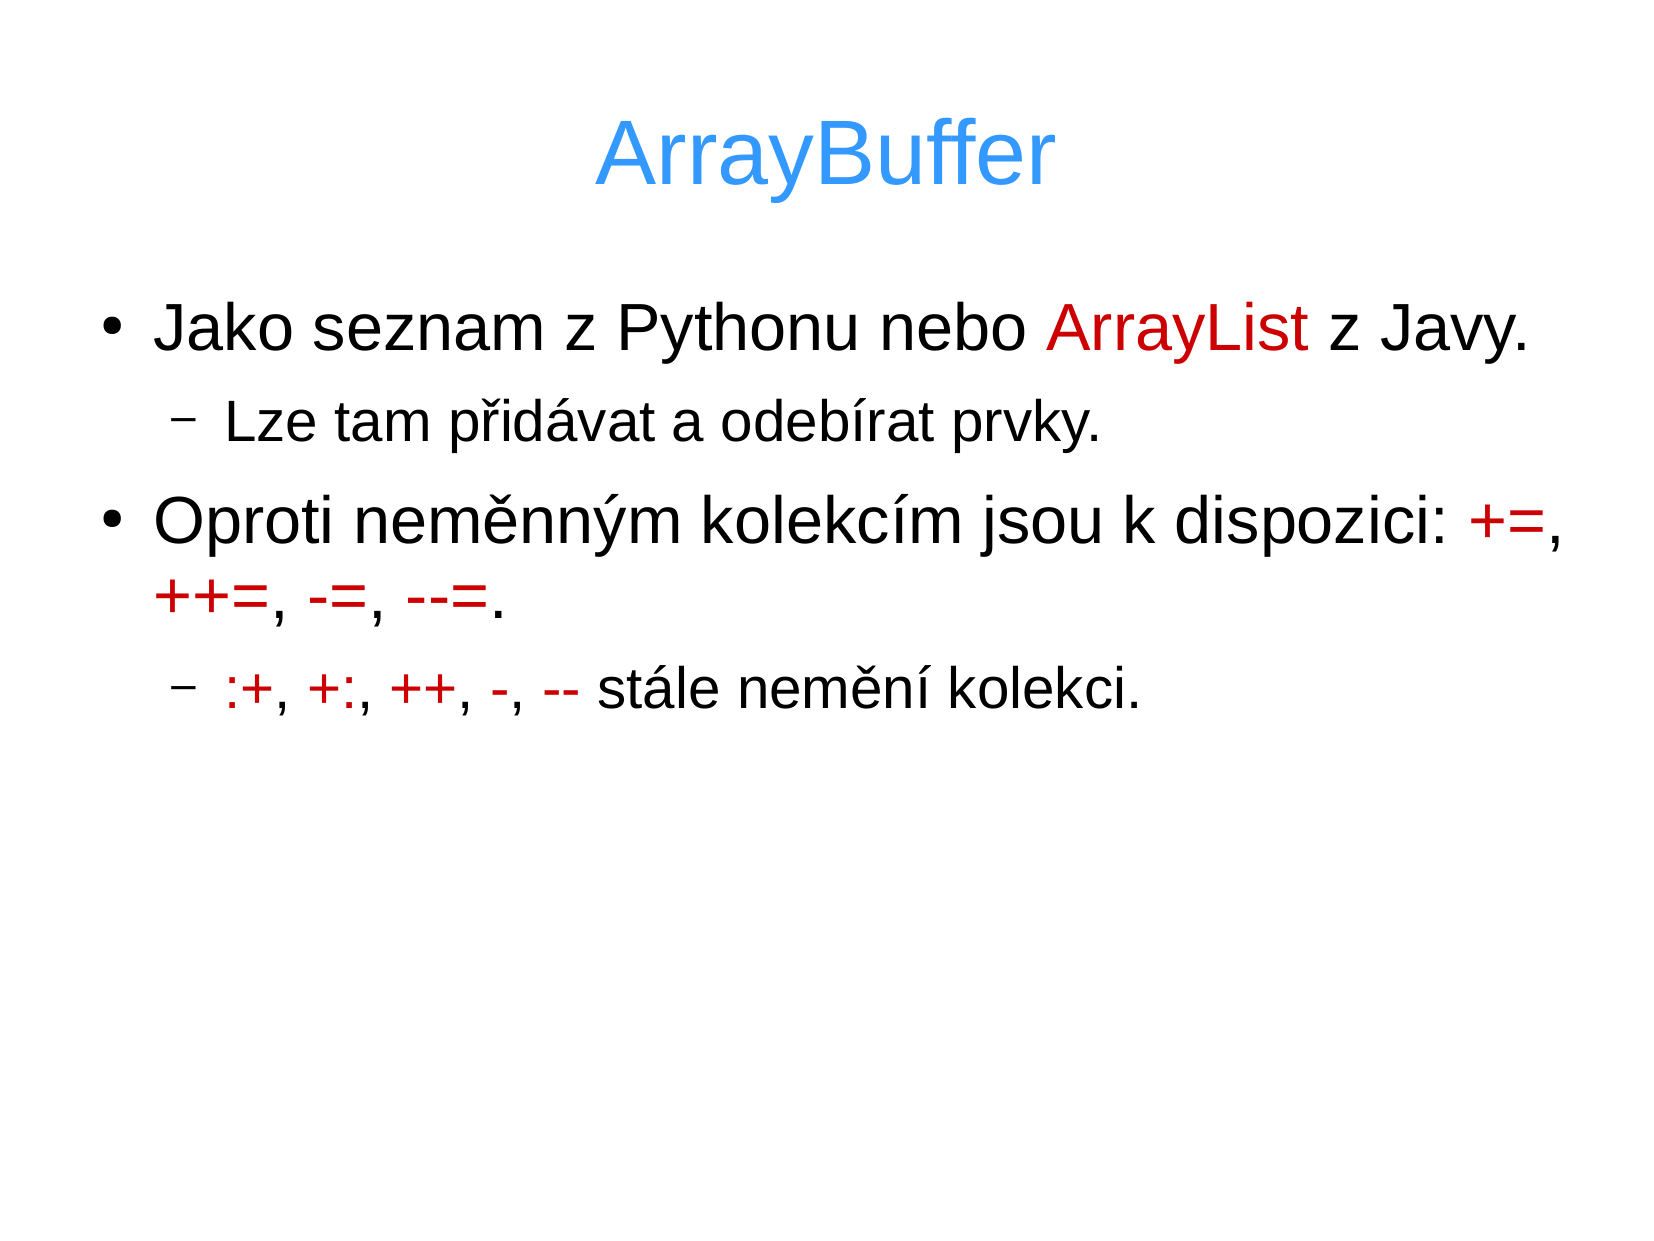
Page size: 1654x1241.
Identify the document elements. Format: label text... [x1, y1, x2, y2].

list Jako seznam z Pythonu nebo ArrayList z Javy. Lze tam přidávat a odebírat prvky. Oproti neměnným kolekcím jsou k dispozici: +=,++=, -=, --=. :+, +:, ++, -, -- stále nemění kolekci. [82, 290, 1571, 1010]
title ArrayBuffer [82, 49, 1571, 257]
